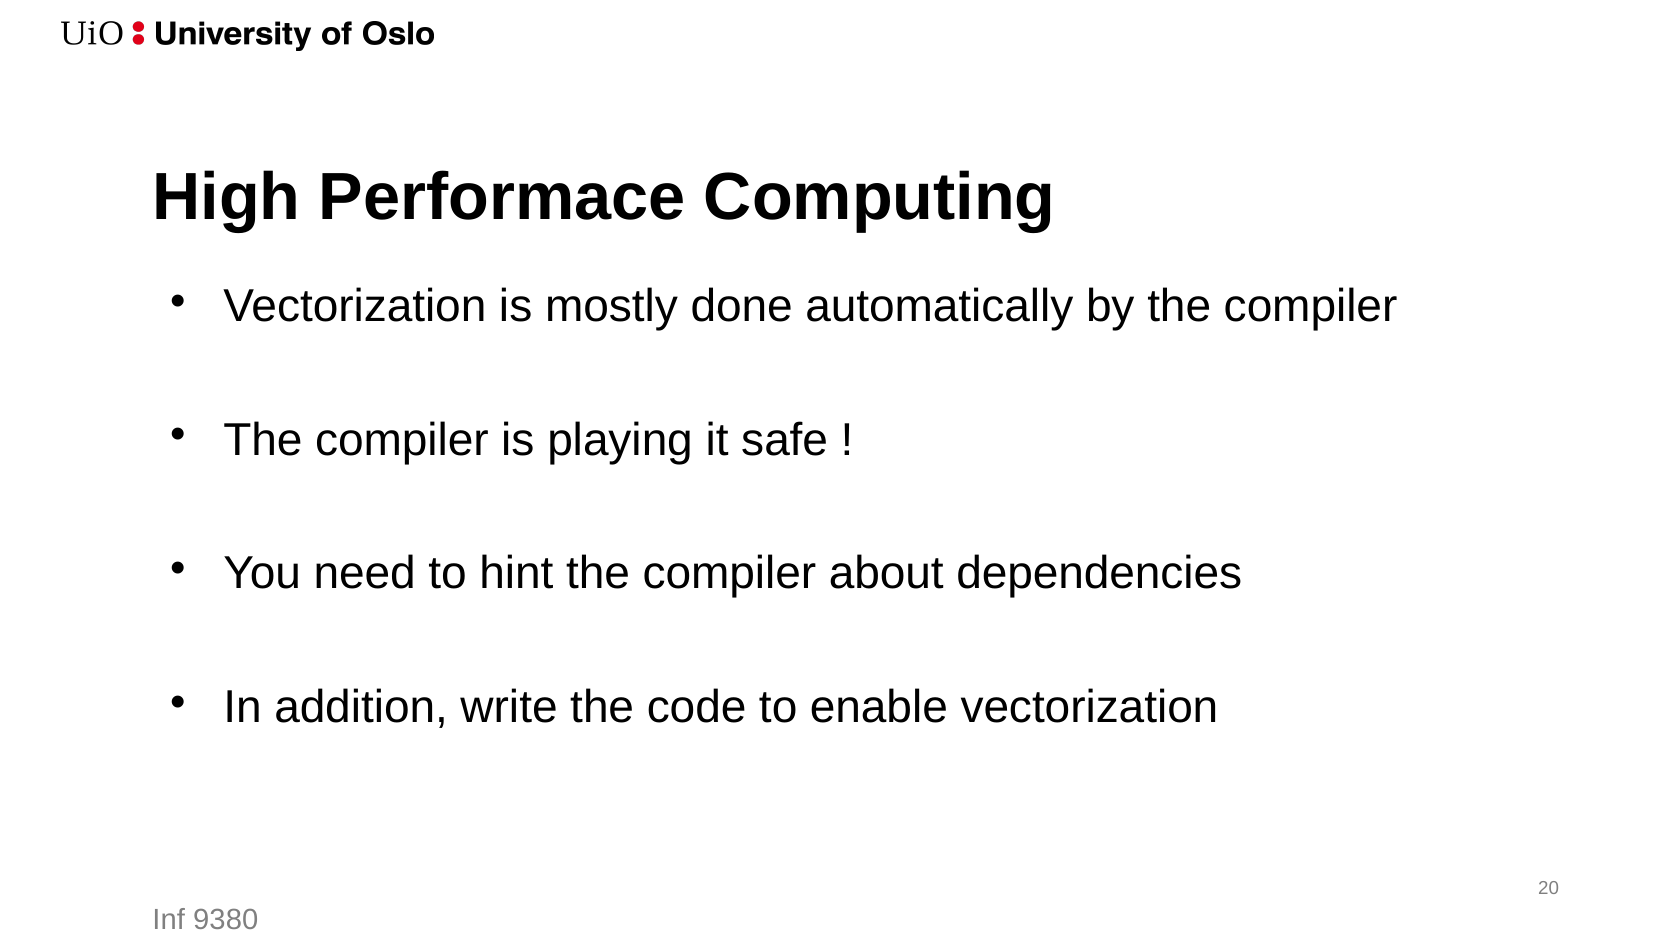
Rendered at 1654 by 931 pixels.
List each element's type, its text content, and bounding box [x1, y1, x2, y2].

picture [61, 21, 434, 51]
text_box Vectorization is mostly done automatically by the compiler The compiler is playing it safe ! You need to hint the compiler about dependencies In addition, write the code to enable vectorization [137, 268, 1571, 826]
text_box Inf 9380 [137, 893, 755, 930]
text_box <nummer> [1450, 868, 1574, 930]
text_box High Performace Computing [137, 115, 1571, 268]
